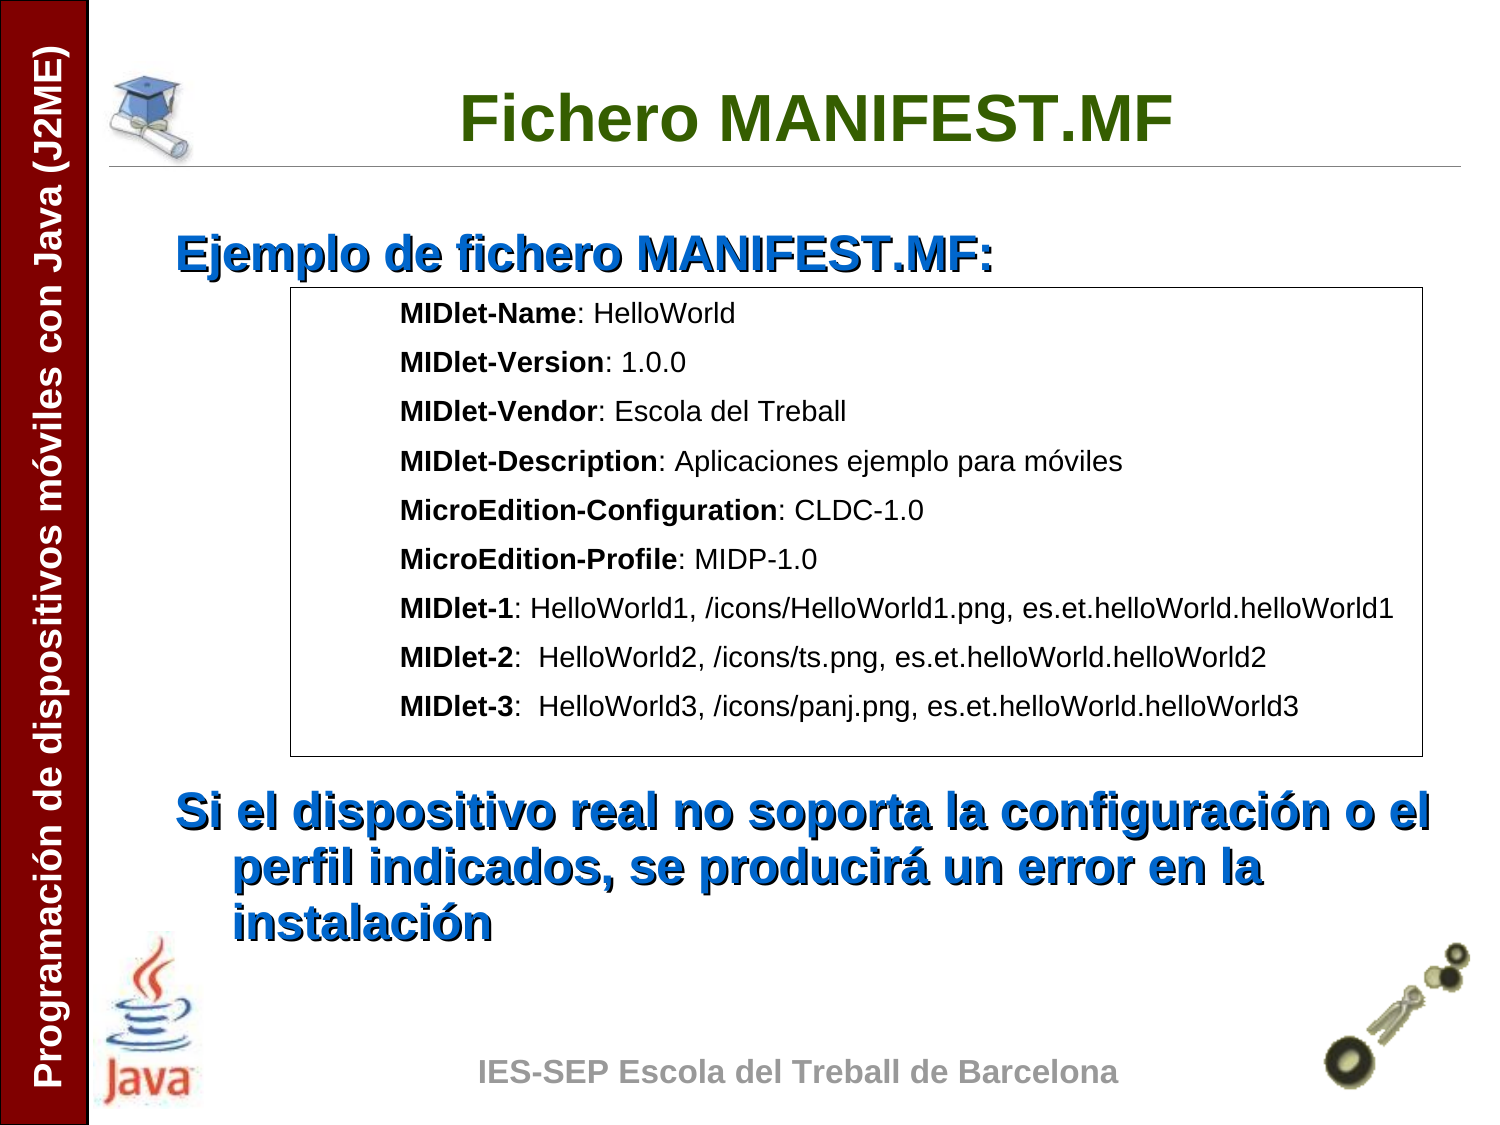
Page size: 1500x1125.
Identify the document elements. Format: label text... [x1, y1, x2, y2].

title Fichero MANIFEST.MF [211, 75, 1424, 163]
text_box [290, 287, 1423, 757]
list Ejemplo de fichero MANIFEST.MF: MIDlet-Name: HelloWorld MIDlet-Version: 1.0.0 MIDlet-Vendor: Escola del Treball MIDlet-Description: Aplicaciones ejemplo para móviles MicroEdition-Configuration: CLDC-1.0 MicroEdition-Profile: MIDP-1.0 MIDlet-1: HelloWorld1, /icons/HelloWorld1.png, es.et.helloWorld.helloWorld1 MIDlet-2: HelloWorld2, /icons/ts.png, es.et.helloWorld.helloWorld2 MIDlet-3: HelloWorld3, /icons/panj.png, es.et.helloWorld.helloWorld3 Si el dispositivo real no soporta la configuración o el perfil indicados, se producirá un error en la instalación [174, 224, 1451, 988]
picture [93, 931, 204, 1109]
picture [1322, 939, 1471, 1094]
picture [93, 61, 206, 174]
